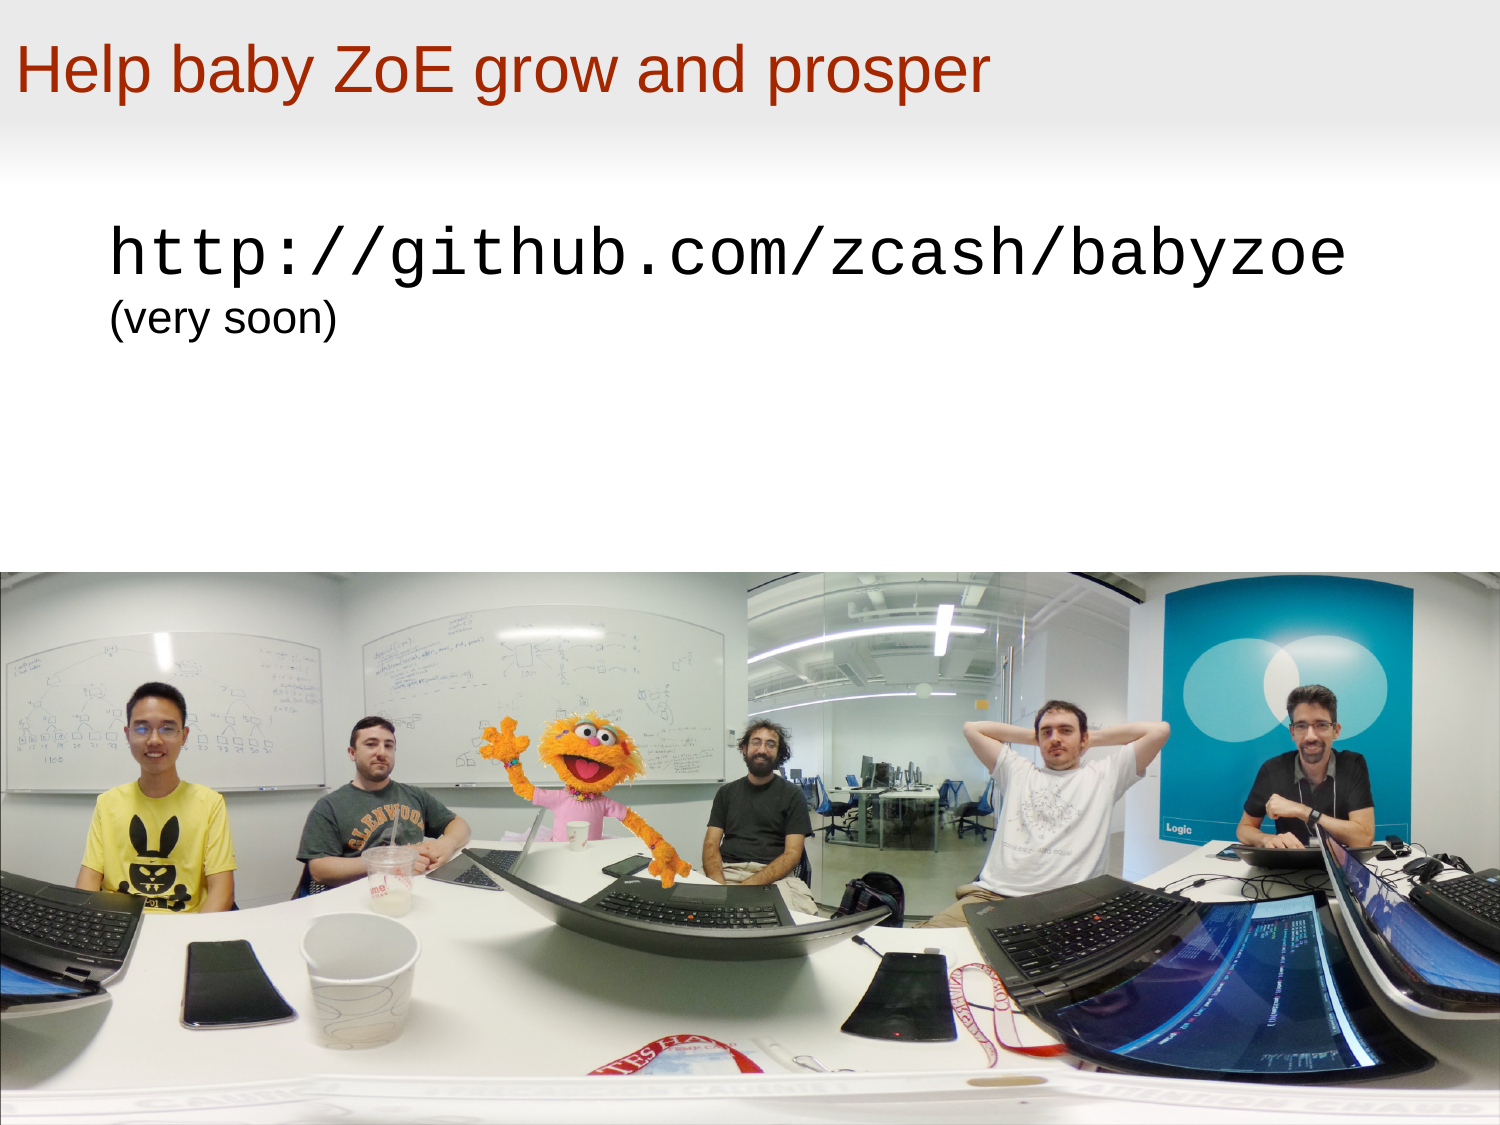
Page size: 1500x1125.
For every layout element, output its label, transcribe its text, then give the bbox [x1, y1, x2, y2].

title Help baby ZoE grow and prosper [0, 3, 1500, 141]
picture [0, 572, 1500, 1125]
list http://github.com/zcash/babyzoe (very soon) [37, 200, 1475, 572]
